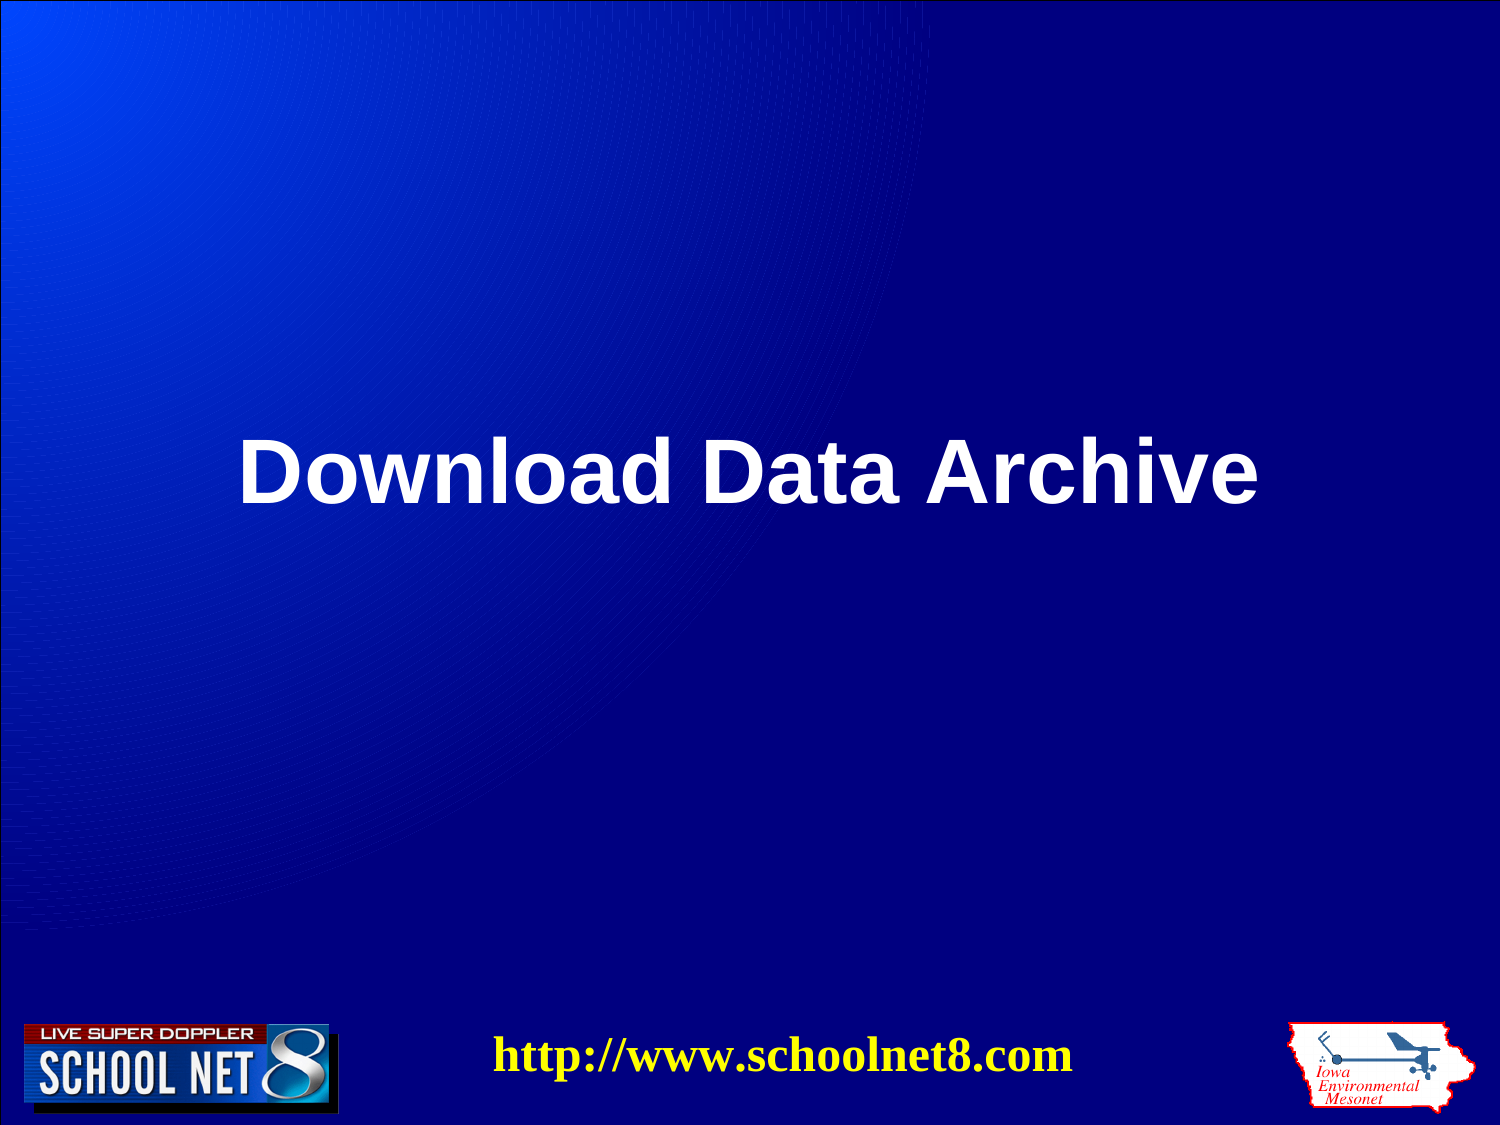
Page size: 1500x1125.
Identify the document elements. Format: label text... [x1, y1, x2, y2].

picture [24, 1024, 329, 1103]
picture [1287, 1021, 1476, 1114]
title Download Data Archive [112, 375, 1388, 563]
